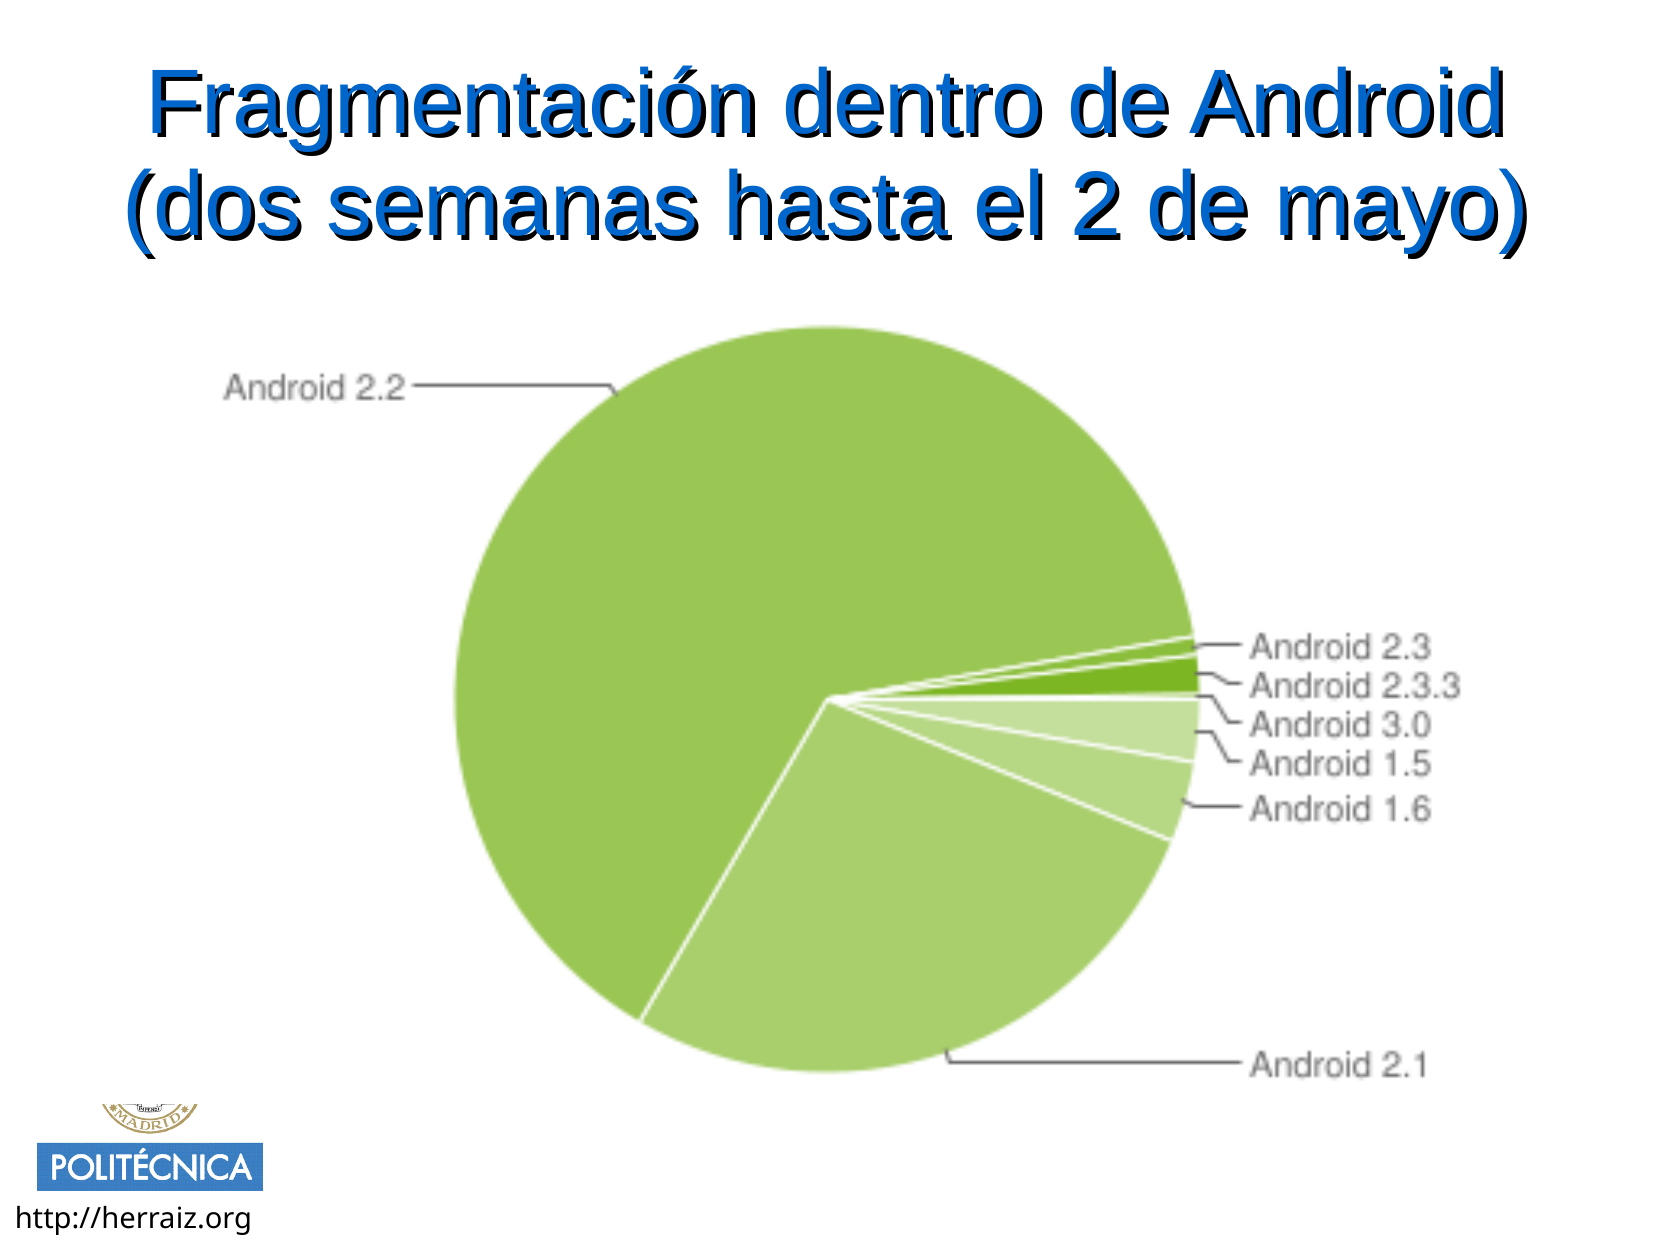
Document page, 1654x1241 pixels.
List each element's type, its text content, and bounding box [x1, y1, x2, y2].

title Fragmentación dentro de Android (dos semanas hasta el 2 de mayo) [82, 49, 1571, 257]
picture [37, 294, 1571, 1191]
